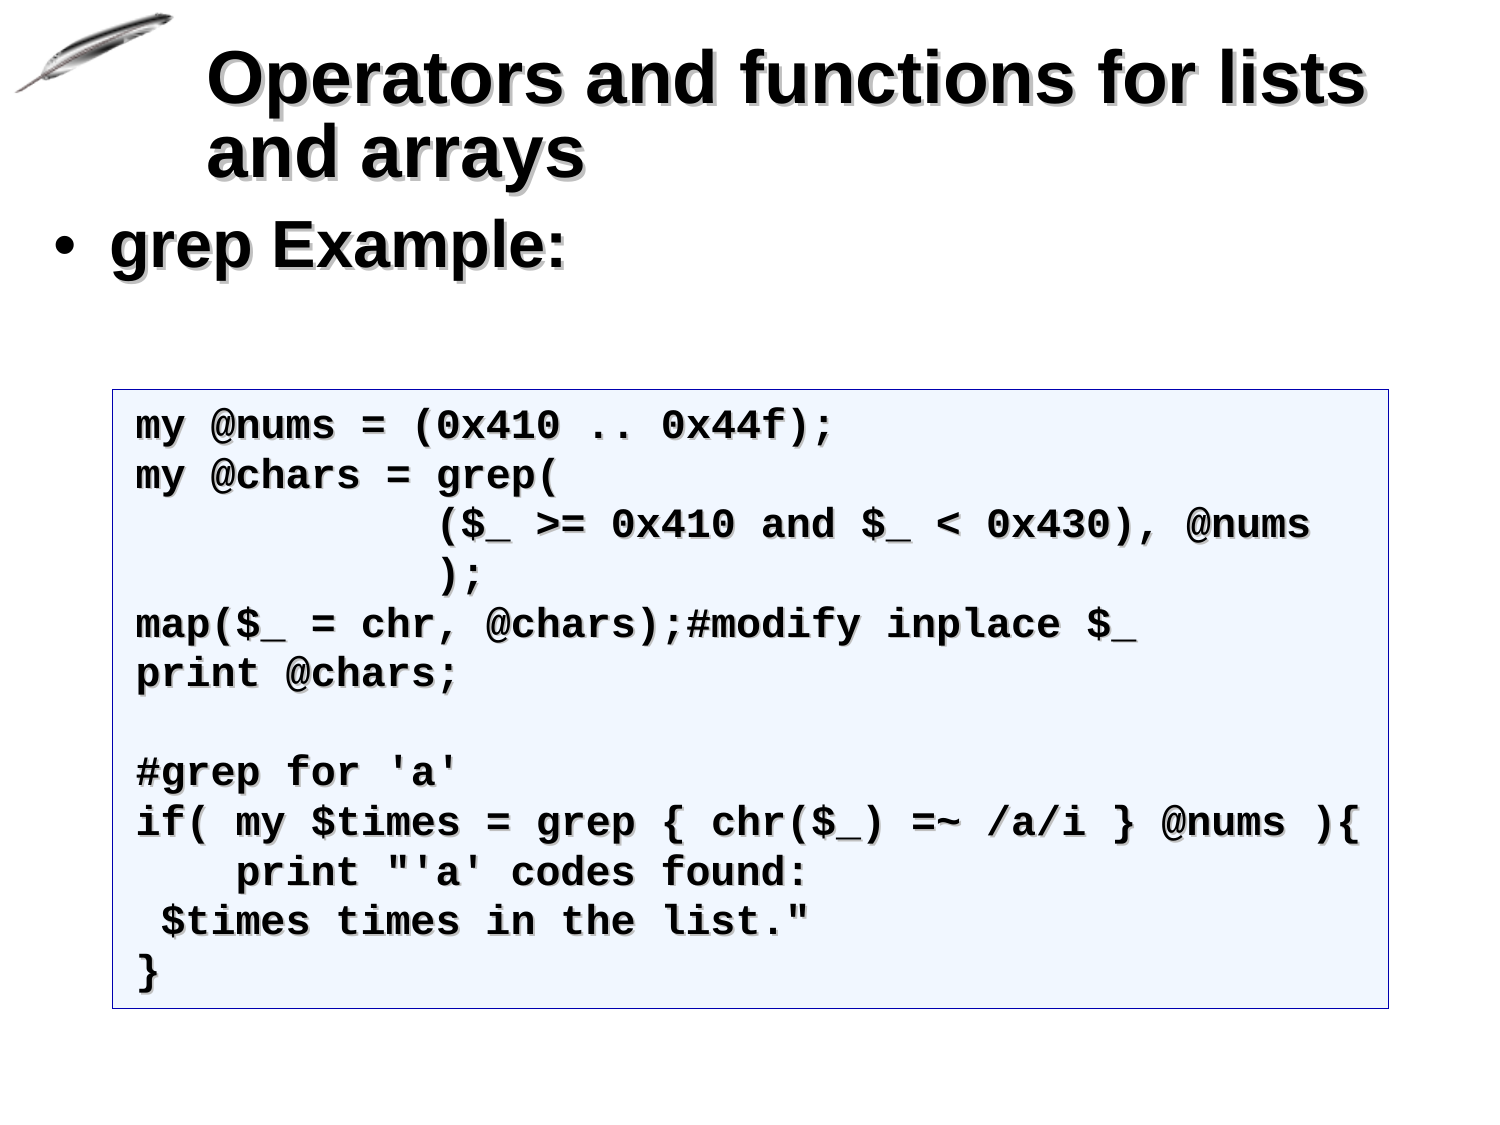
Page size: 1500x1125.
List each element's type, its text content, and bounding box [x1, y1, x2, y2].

list grep Example: [53, 207, 1447, 1084]
title Operators and functions for lists and arrays [206, 0, 1418, 207]
text_box my @nums = (0x410 .. 0x44f); my @chars = grep( ($_ >= 0x410 and $_ < 0x430), @nums ); map($_ = chr, @chars);#modify inplace $_ print @chars; #grep for 'а' if( my $times = grep { chr($_) =~ /а/i } @nums ){ print "'а' codes found: $times times in the list." } [112, 389, 1388, 1009]
picture [11, 11, 179, 95]
